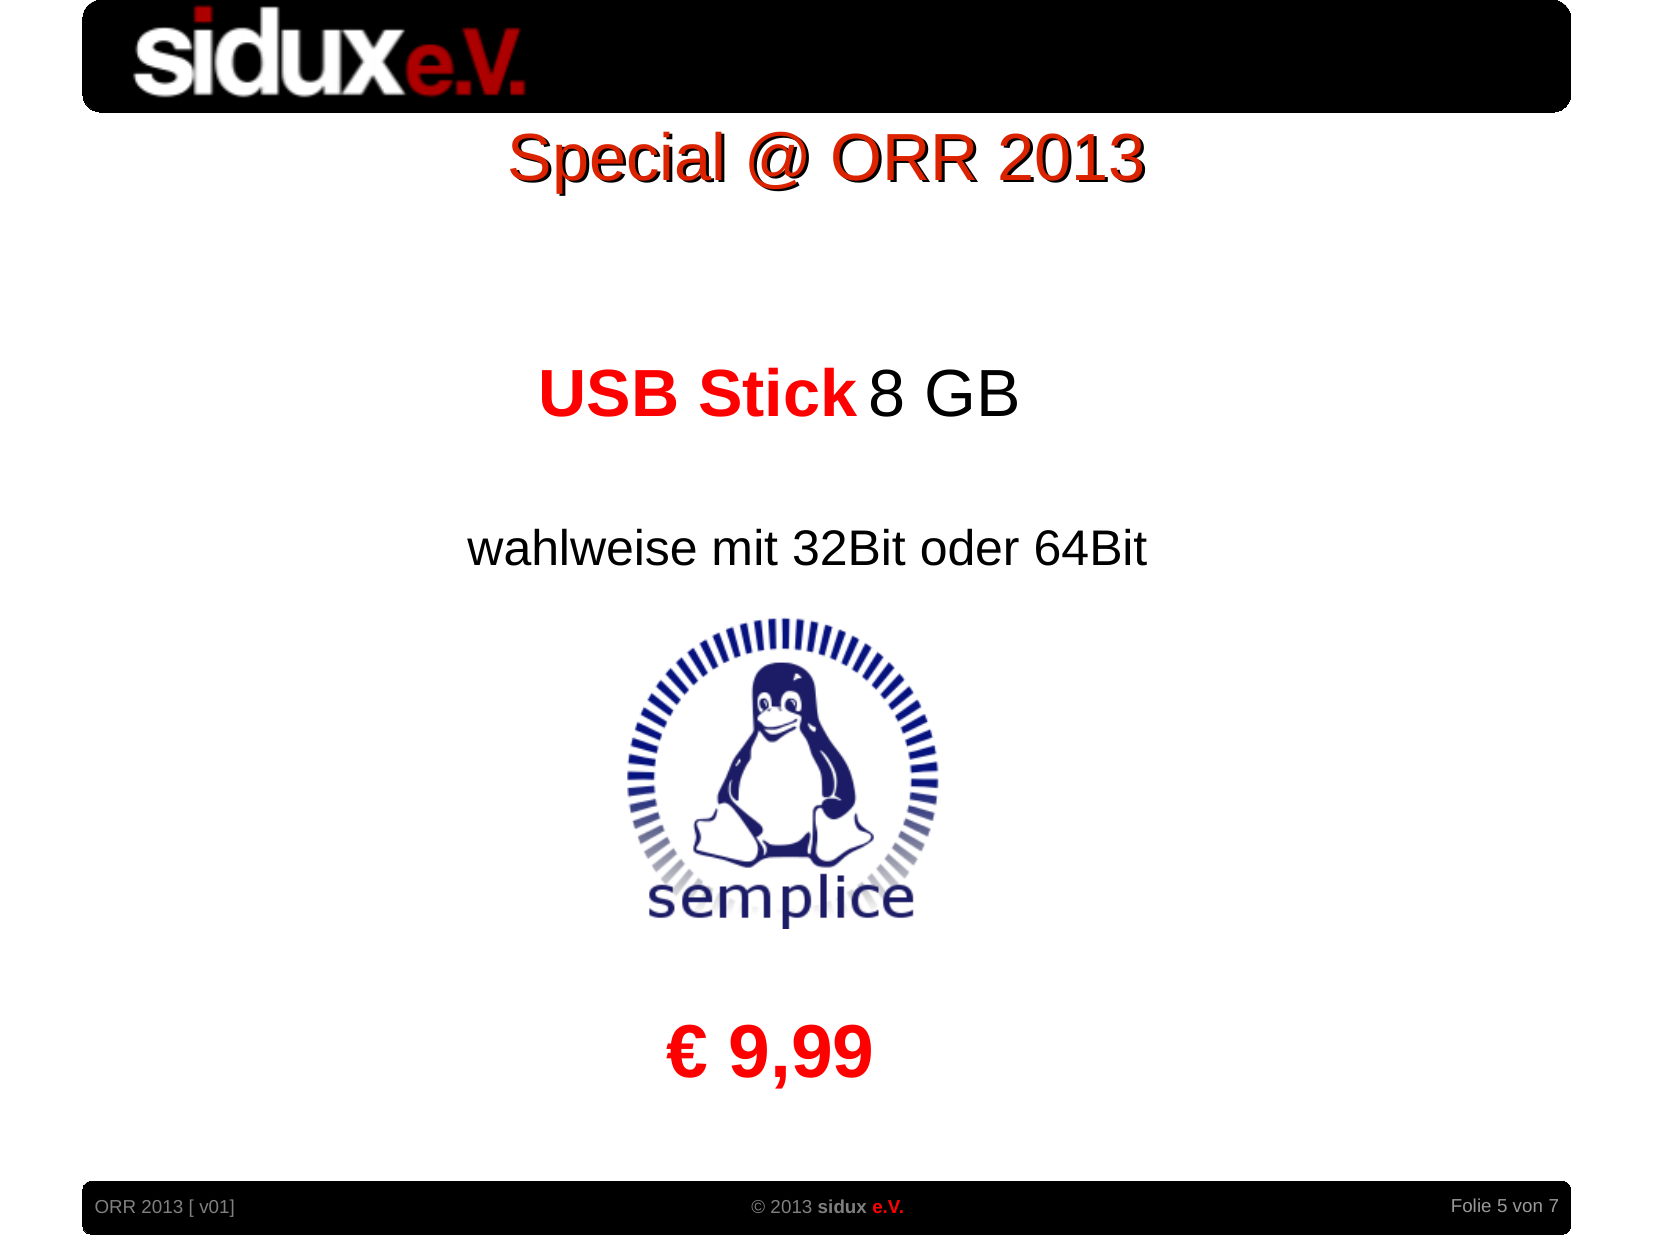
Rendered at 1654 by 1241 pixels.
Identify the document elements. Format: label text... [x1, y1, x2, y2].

text_box USB Stick 8 GB wahlweise mit 32Bit oder 64Bit € 9,99 [82, 224, 1571, 1170]
text_box Special @ ORR 2013 [82, 112, 1571, 213]
picture [626, 616, 940, 929]
picture [113, 0, 532, 110]
